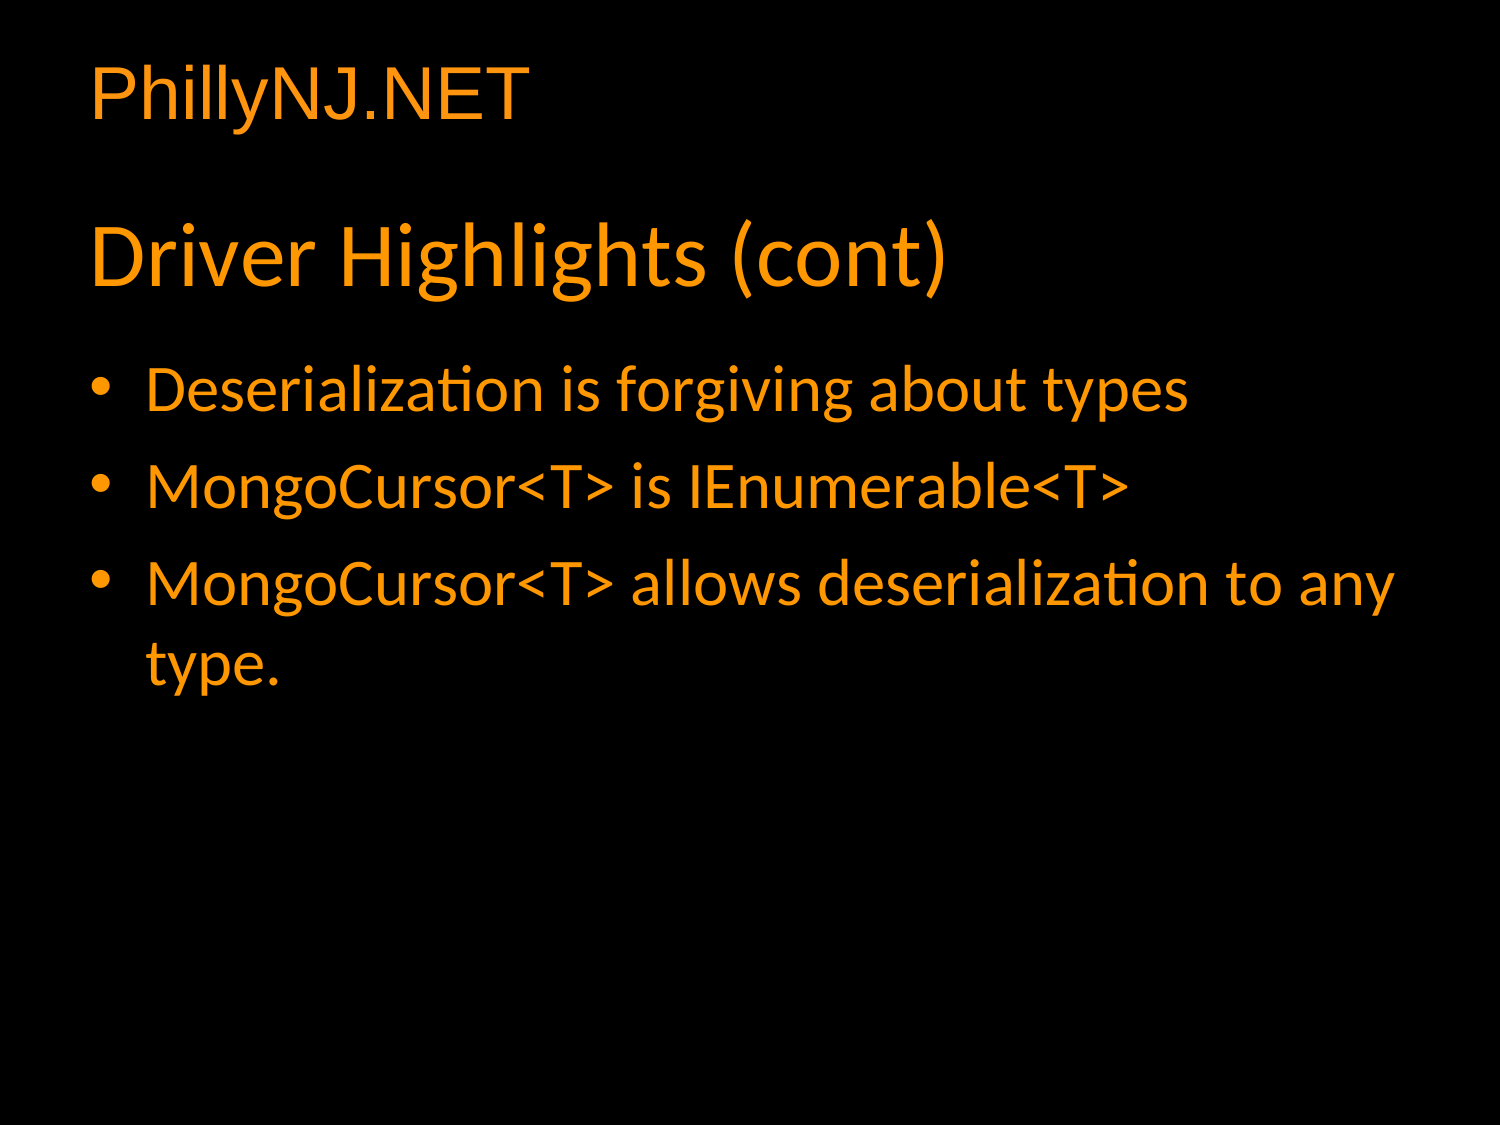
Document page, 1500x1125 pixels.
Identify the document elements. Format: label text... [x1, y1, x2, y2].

list Deserialization is forgiving about types MongoCursor<T> is IEnumerable<T> MongoCursor<T> allows deserialization to any type. [75, 337, 1426, 1088]
title Driver Highlights (cont) [75, 131, 1426, 337]
